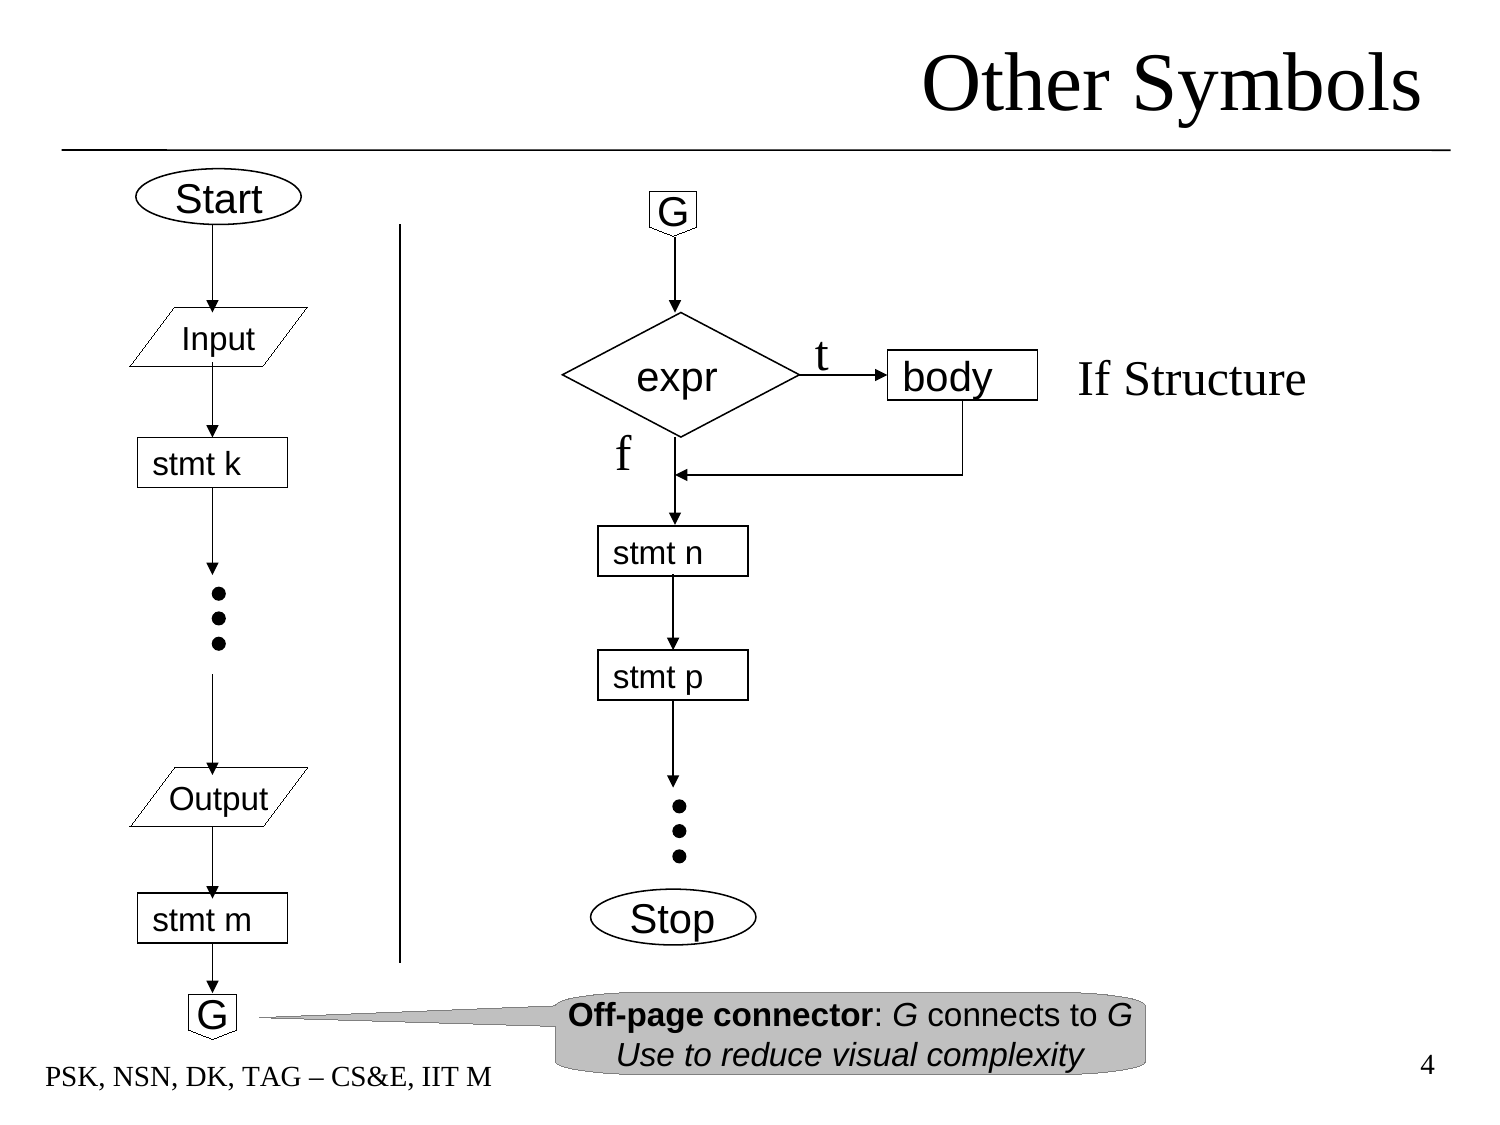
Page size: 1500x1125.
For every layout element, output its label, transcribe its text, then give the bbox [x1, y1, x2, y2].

text_box body [887, 350, 1038, 400]
text_box Off-page connector: G connects to G Use to reduce visual complexity [259, 992, 1146, 1075]
text_box stmt k [137, 437, 288, 488]
text_box G [649, 191, 697, 237]
text_box Input [129, 307, 308, 367]
text_box If Structure [1062, 337, 1388, 413]
text_box G [188, 994, 237, 1040]
text_box [212, 612, 226, 625]
text_box [212, 637, 226, 651]
text_box expr [562, 312, 799, 438]
text_box [673, 824, 686, 838]
text_box f [600, 412, 663, 488]
text_box Start [135, 168, 302, 225]
text_box Stop [590, 889, 756, 945]
text_box [673, 800, 686, 813]
text_box [673, 850, 686, 863]
text_box stmt m [137, 893, 288, 944]
text_box [212, 587, 226, 601]
text_box stmt p [598, 650, 749, 701]
text_box Output [129, 767, 308, 827]
title Other Symbols [779, 24, 1463, 130]
text_box t [800, 312, 863, 388]
text_box stmt n [598, 526, 749, 577]
